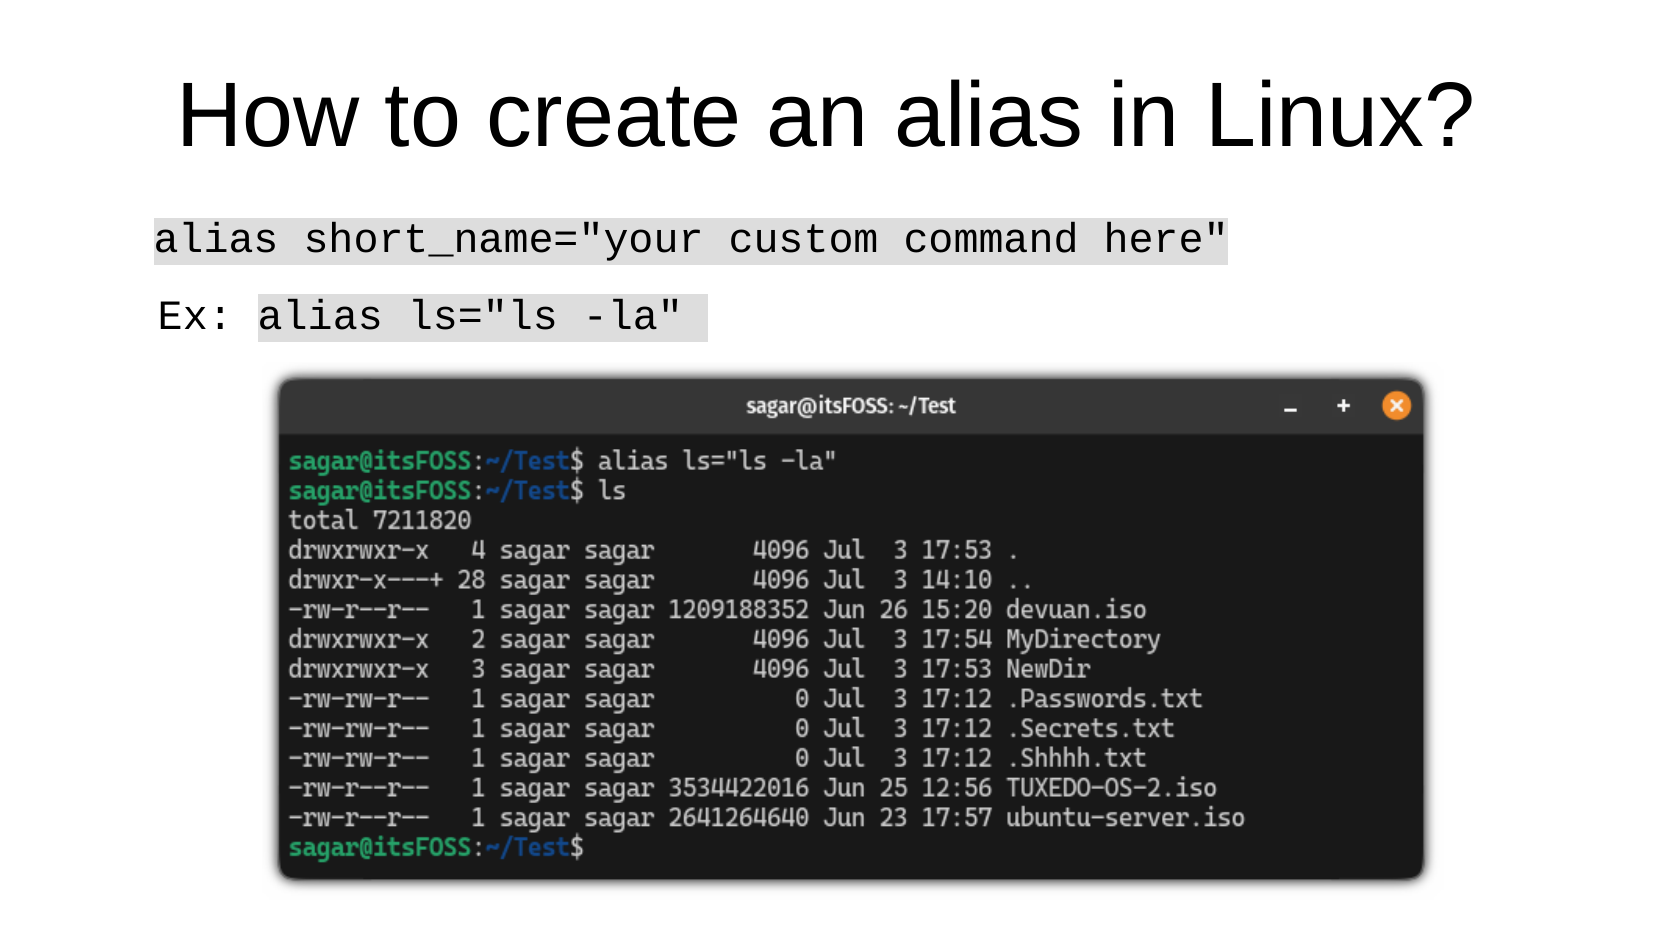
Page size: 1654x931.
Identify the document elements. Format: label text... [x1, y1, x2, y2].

list alias short_name="your custom command here" Ex: alias ls="ls -la" [82, 217, 1571, 758]
picture [262, 362, 1444, 901]
title How to create an alias in Linux? [82, 37, 1571, 193]
